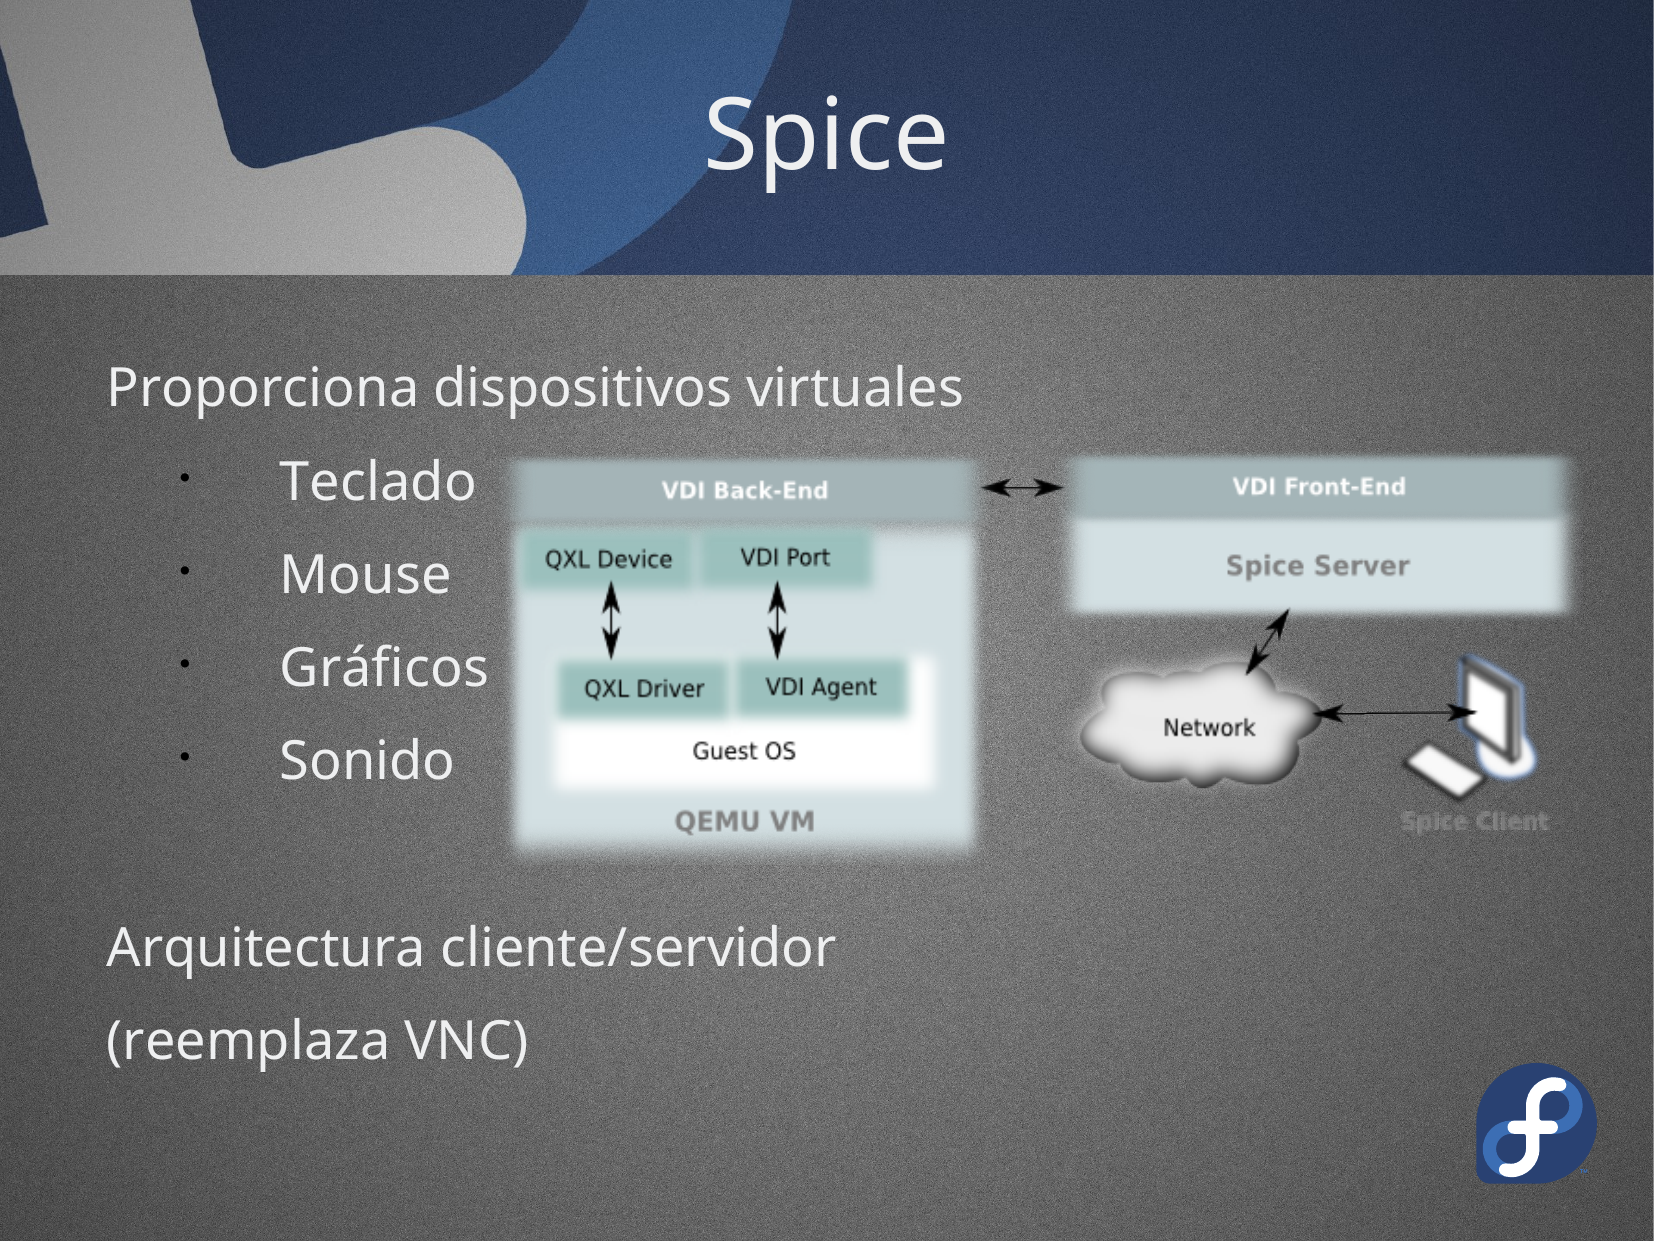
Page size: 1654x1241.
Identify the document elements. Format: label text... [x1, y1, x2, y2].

text_box Spice [88, 29, 1565, 237]
picture [0, 0, 1654, 1241]
text_box Proporciona dispositivos virtuales Teclado Mouse Gráficos Sonido Arquitectura cliente/servidor (reemplaza VNC) [88, 354, 1565, 1064]
